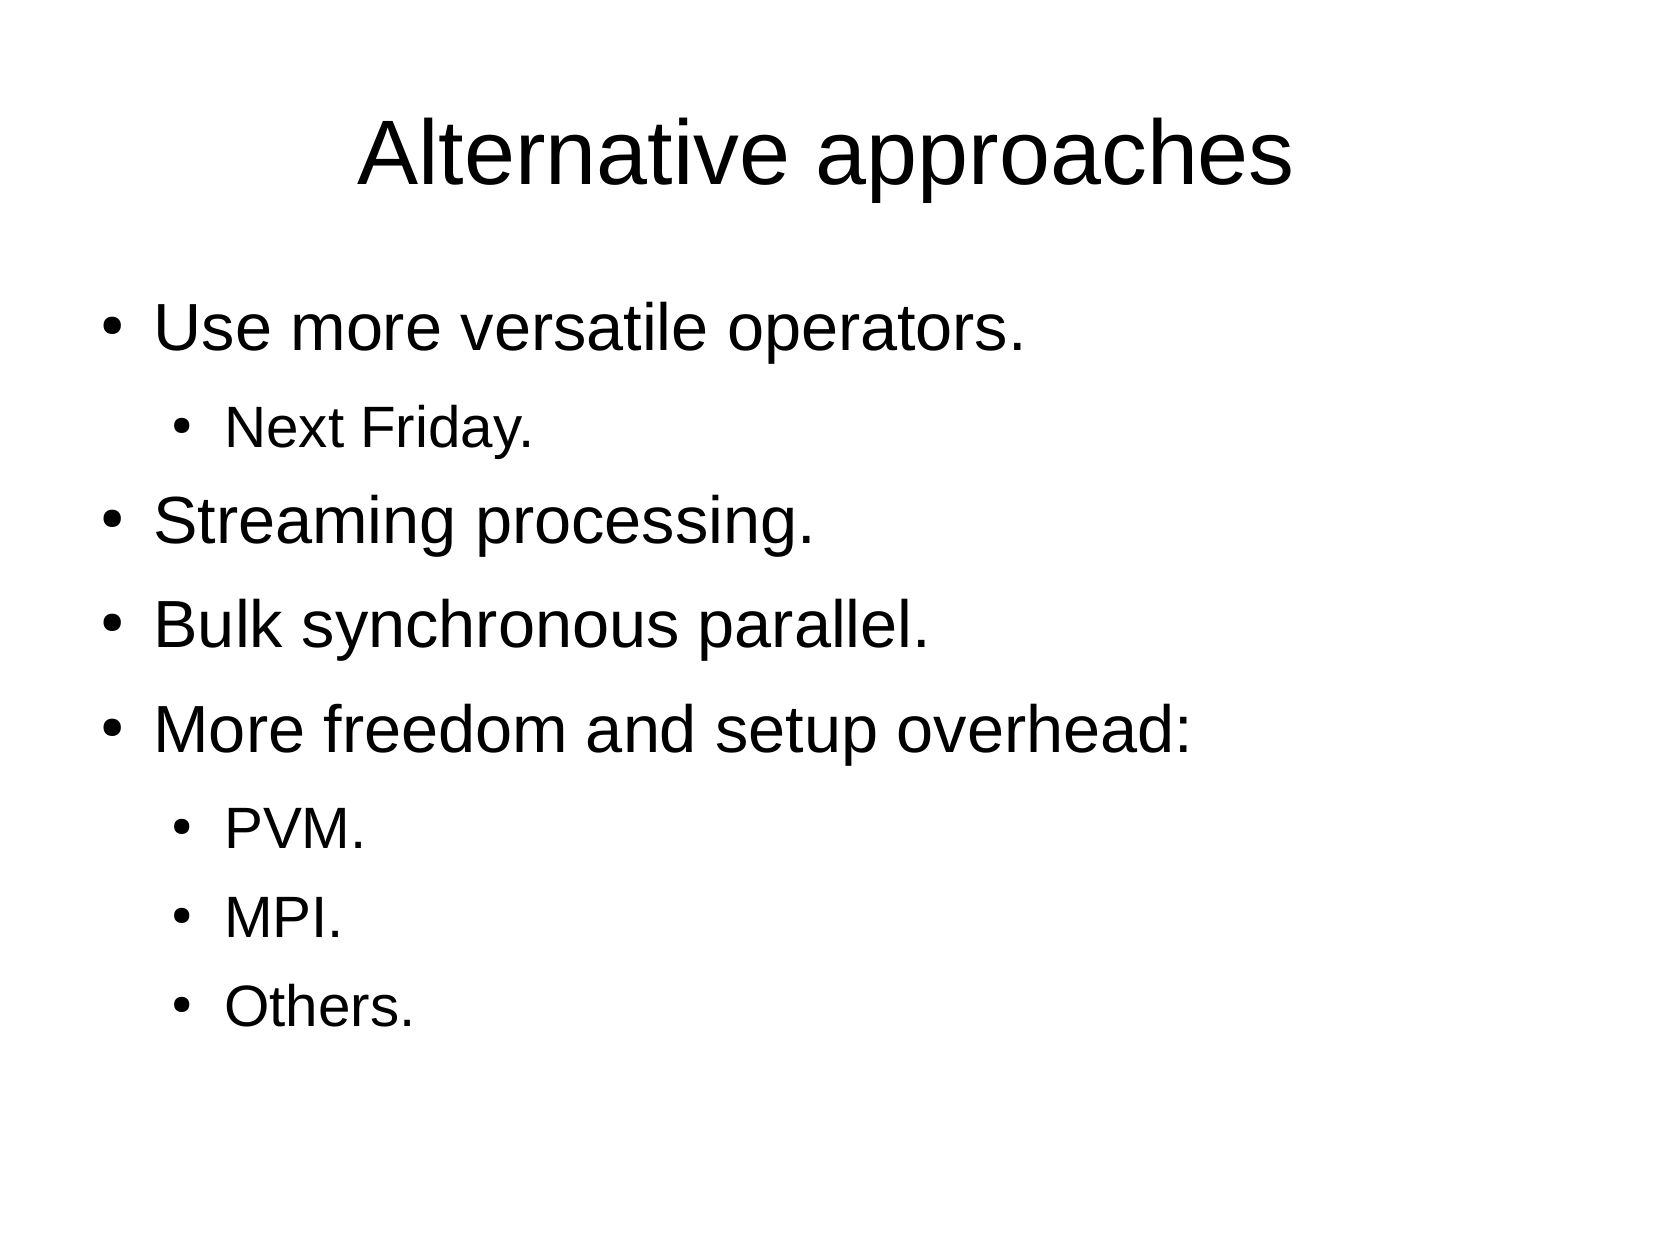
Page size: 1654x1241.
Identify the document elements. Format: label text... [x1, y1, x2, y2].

list Use more versatile operators. Next Friday. Streaming processing. Bulk synchronous parallel. More freedom and setup overhead: PVM. MPI. Others. [82, 290, 1571, 1094]
title Alternative approaches [82, 56, 1571, 250]
